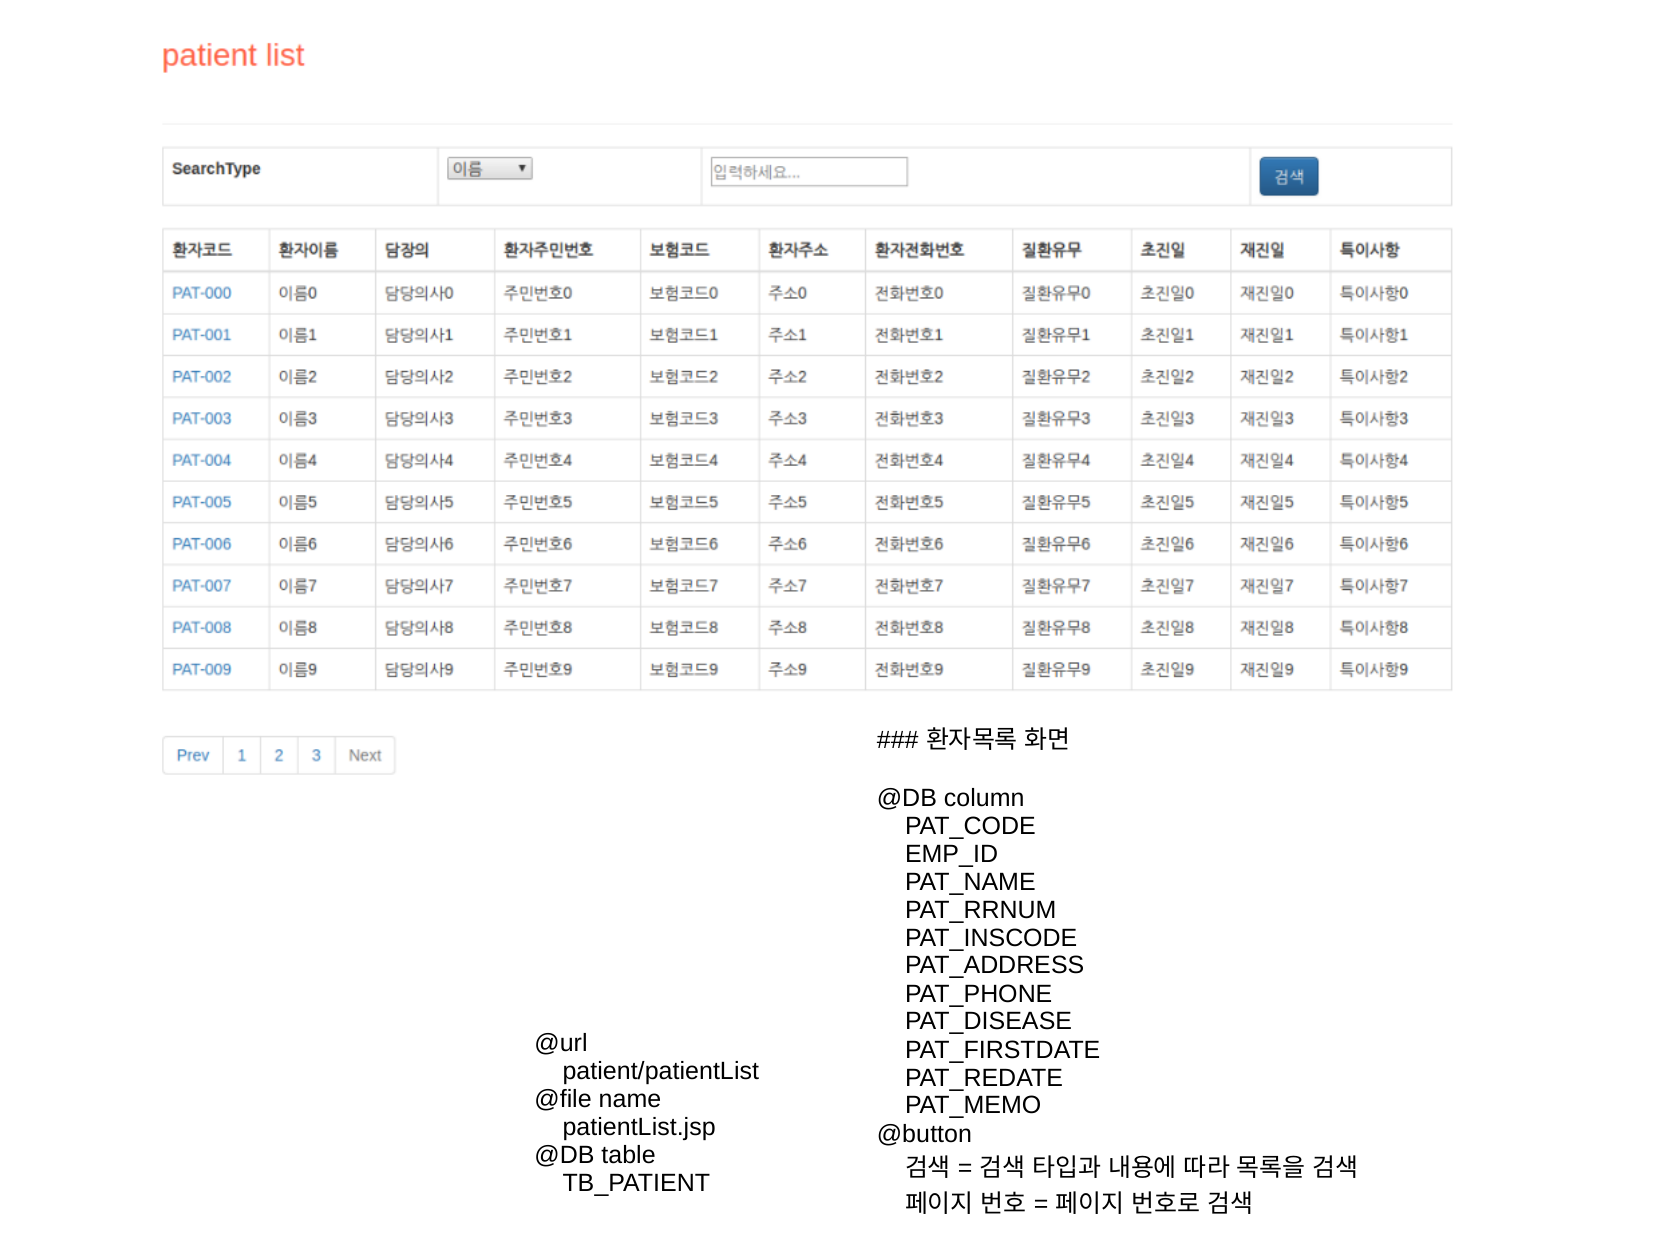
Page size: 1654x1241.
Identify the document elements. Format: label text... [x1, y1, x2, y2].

text_box @url patient/patientList @file name patientList.jsp @DB table TB_PATIENT [519, 1021, 862, 1241]
picture [153, 42, 1486, 815]
text_box ### 환자목록 화면 @DB column PAT_CODE EMP_ID PAT_NAME PAT_RRNUM PAT_INSCODE PAT_ADDRESS PAT_PHONE PAT_DISEASE PAT_FIRSTDATE PAT_REDATE PAT_MEMO @button 검색 = 검색 타입과 내용에 따라 목록을 검색 페이지 번호 = 페이지 번호로 검색 [862, 711, 1601, 1241]
